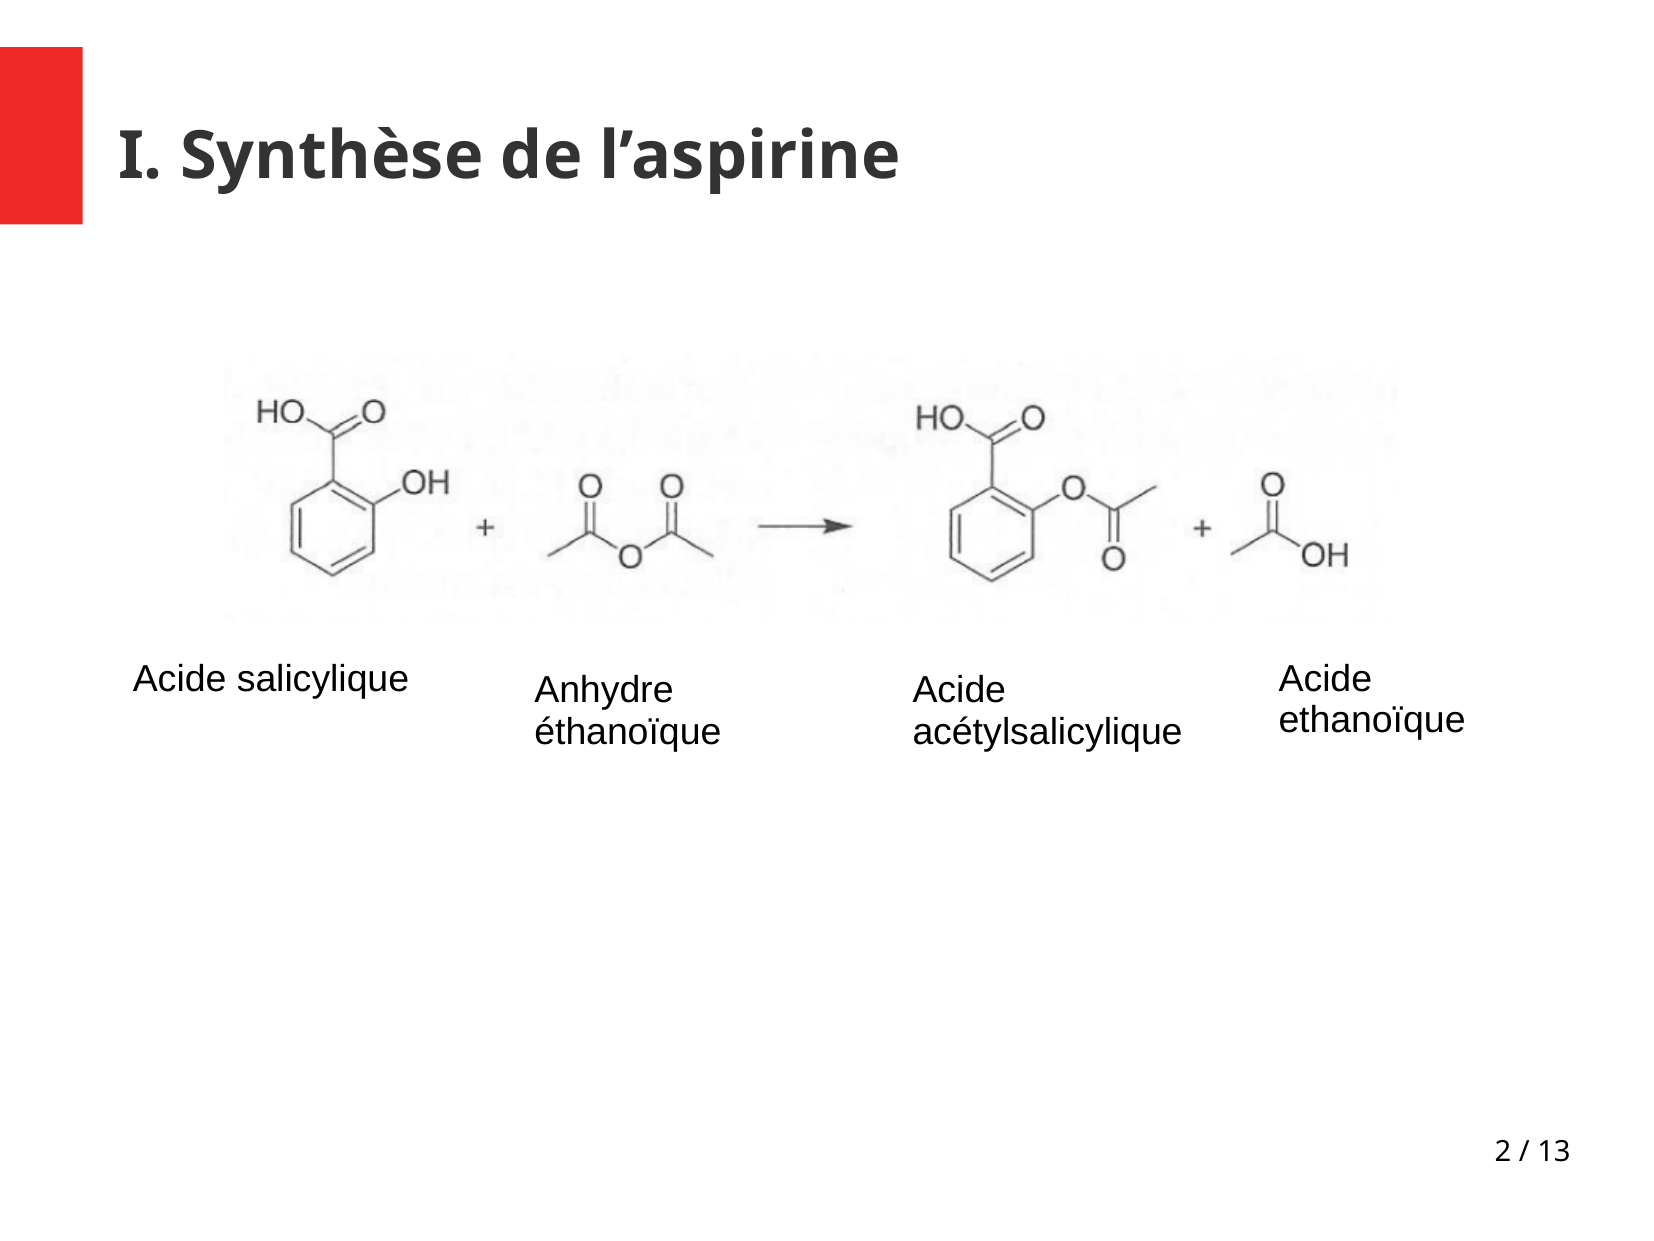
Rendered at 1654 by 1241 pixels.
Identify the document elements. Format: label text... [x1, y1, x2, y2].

title I. Synthèse de l’aspirine [118, 49, 1571, 257]
text_box Acide ethanoïque [1263, 649, 1489, 749]
picture [224, 354, 1398, 622]
text_box Acide salicylique [118, 649, 449, 707]
text_box Anhydre éthanoïque [519, 661, 768, 761]
text_box Acide acétylsalicylique [897, 661, 1229, 803]
